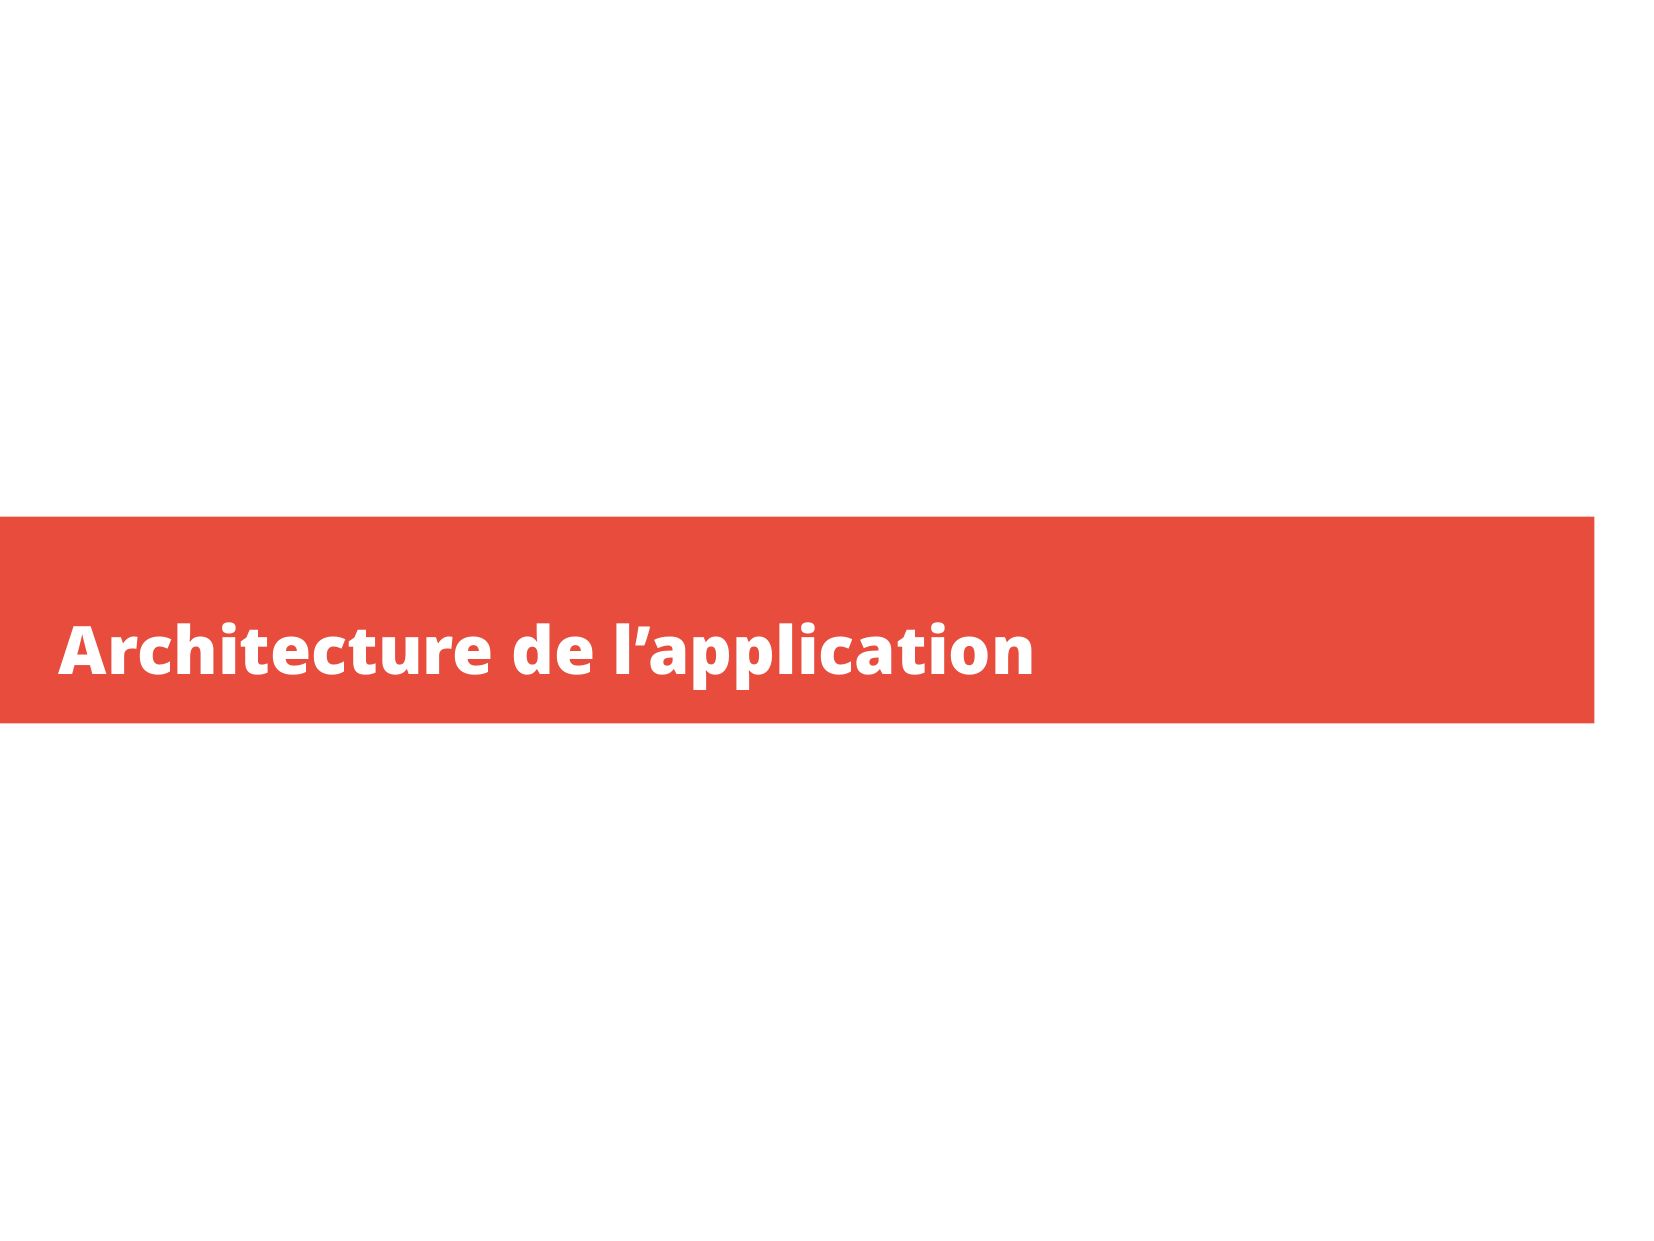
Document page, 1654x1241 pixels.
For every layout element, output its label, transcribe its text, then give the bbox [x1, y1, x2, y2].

title Architecture de l’application [59, 546, 1595, 694]
